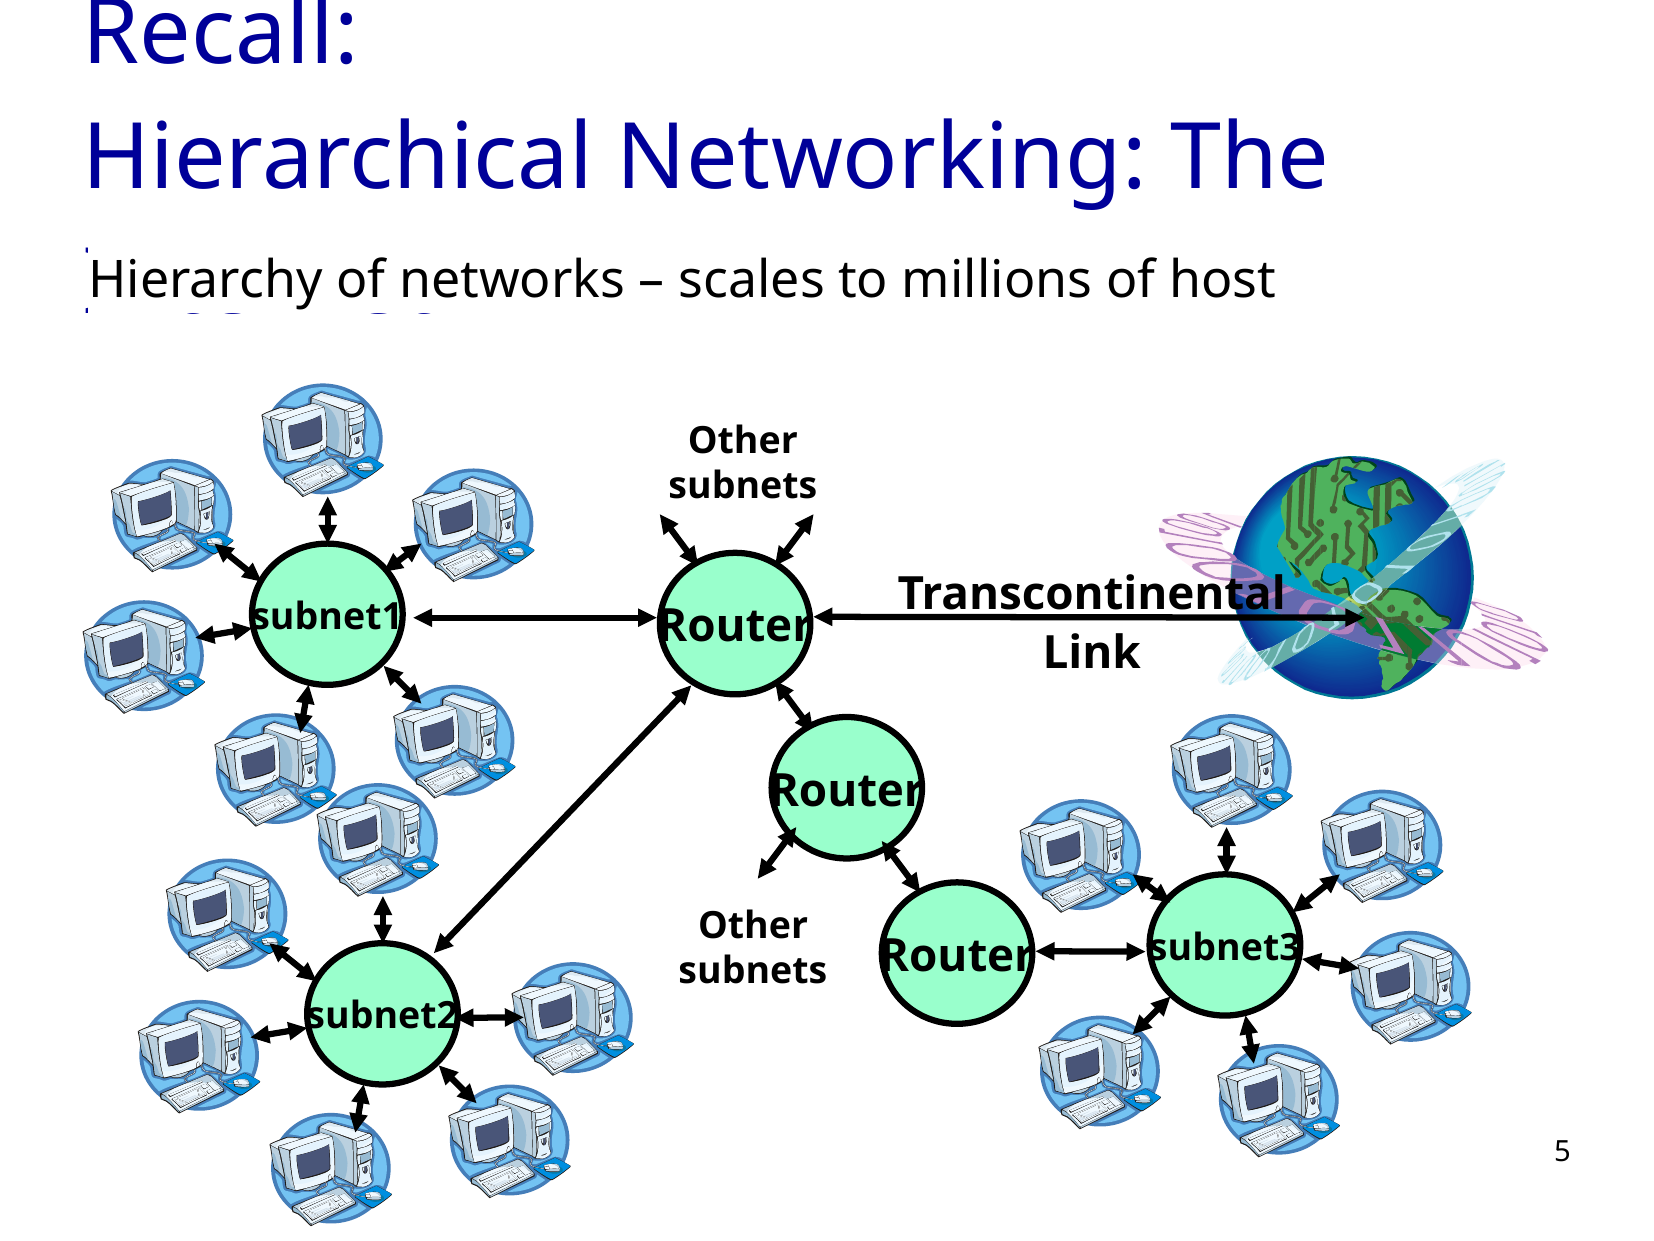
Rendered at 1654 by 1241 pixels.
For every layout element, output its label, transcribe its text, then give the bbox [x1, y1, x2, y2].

text_box subnet1 [251, 543, 403, 685]
text_box subnet2 [307, 943, 458, 1085]
list Hierarchy of networks – scales to millions of host [60, 245, 1571, 346]
text_box Other subnets [616, 408, 870, 514]
picture [511, 962, 634, 1076]
picture [1038, 1015, 1161, 1130]
title Recall: Hierarchical Networking: The Internet [82, 49, 1571, 245]
picture [1170, 714, 1293, 828]
text_box Transcontinental Link [845, 556, 1339, 686]
picture [110, 458, 234, 573]
picture [1157, 454, 1550, 701]
picture [1217, 1044, 1340, 1158]
picture [1019, 799, 1143, 913]
text_box Router [661, 552, 811, 695]
picture [165, 858, 289, 972]
picture [412, 468, 535, 583]
picture [269, 1112, 392, 1227]
picture [261, 383, 384, 498]
picture [1320, 789, 1444, 904]
picture [137, 999, 261, 1114]
text_box subnet3 [1149, 874, 1301, 1016]
picture [448, 1084, 571, 1199]
picture [1349, 930, 1472, 1045]
text_box Router [773, 716, 923, 859]
picture [214, 684, 516, 897]
text_box Other subnets [626, 893, 880, 998]
text_box Router [883, 882, 1033, 1024]
picture [82, 600, 205, 714]
